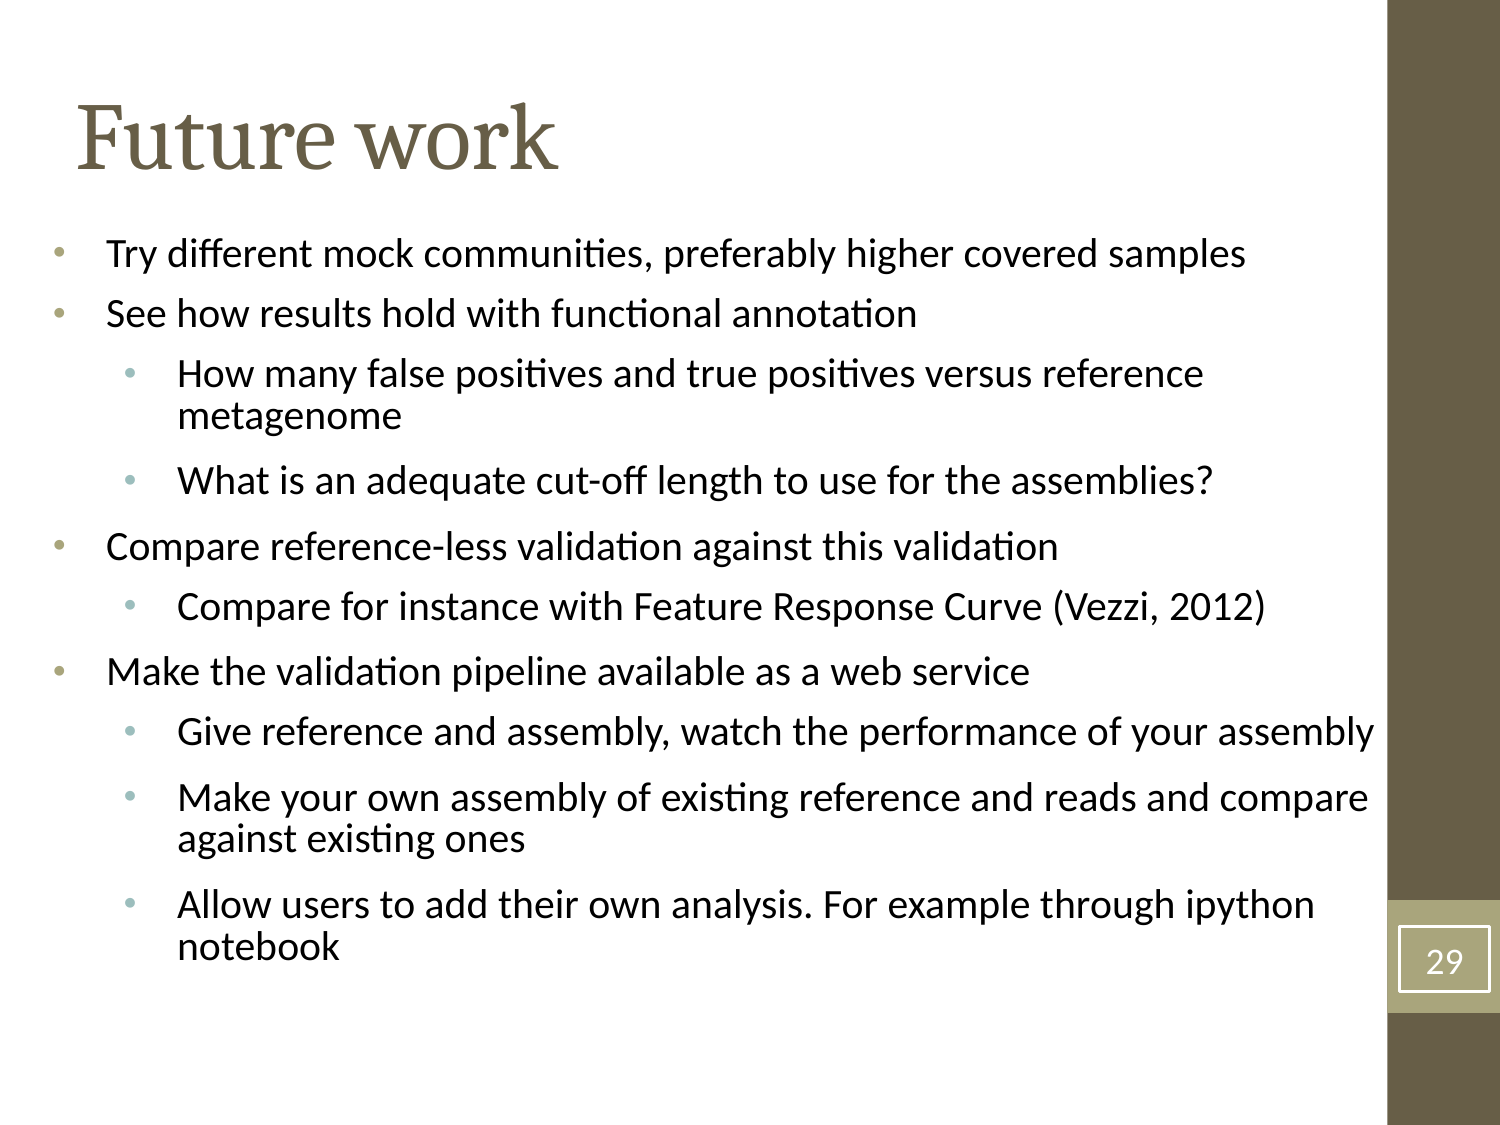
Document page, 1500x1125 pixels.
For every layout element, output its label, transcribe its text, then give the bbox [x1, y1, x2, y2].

title Future work [75, 82, 1326, 195]
list Try different mock communities, preferably higher covered samples See how results hold with functional annotation How many false positives and true positives versus reference metagenome What is an adequate cut-off length to use for the assemblies? Compare reference-less validation against this validation Compare for instance with Feature Response Curve (Vezzi, 2012) Make the validation pipeline available as a web service Give reference and assembly, watch the performance of your assembly Make your own assembly of existing reference and reads and compare against existing ones Allow users to add their own analysis. For example through ipython notebook [35, 236, 1382, 1063]
